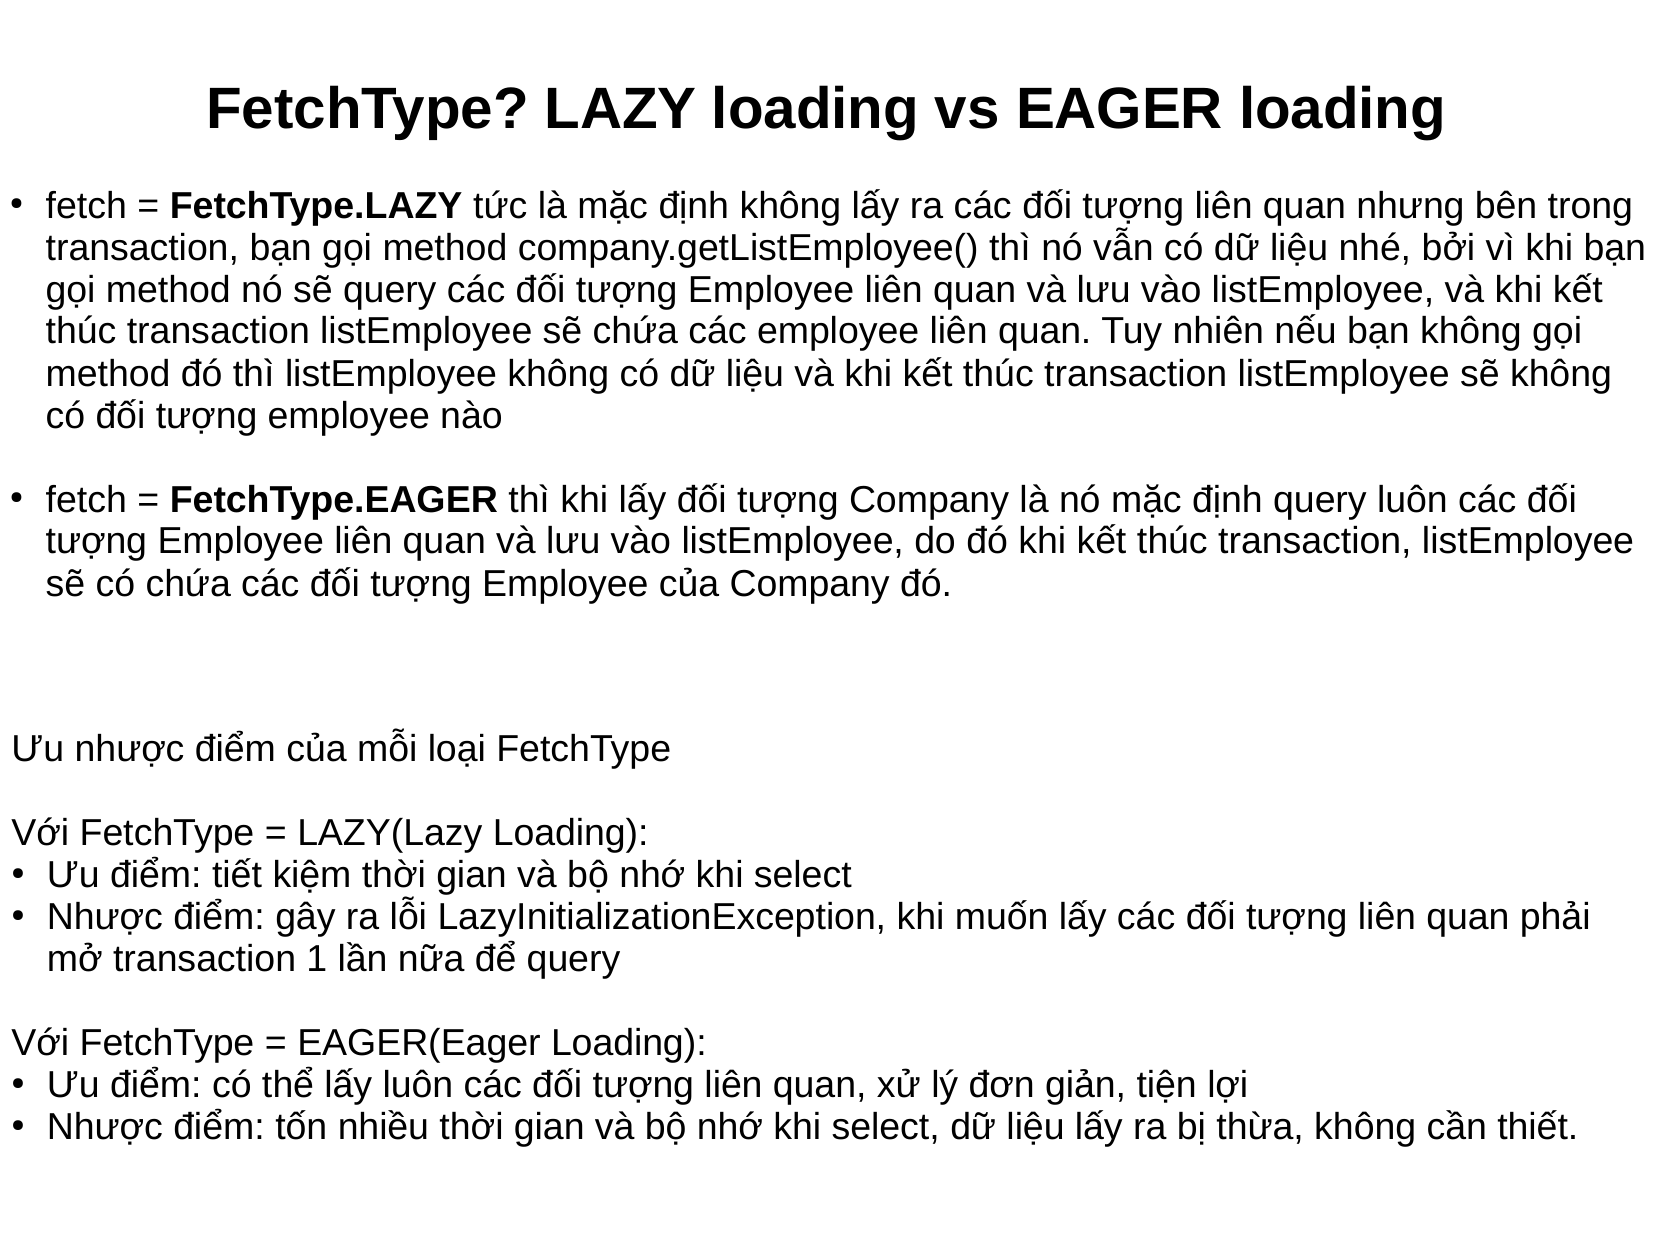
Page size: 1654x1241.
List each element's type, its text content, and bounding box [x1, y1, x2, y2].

text_box Ưu nhược điểm của mỗi loại FetchType Với FetchType = LAZY(Lazy Loading): Ưu điểm: tiết kiệm thời gian và bộ nhớ khi select Nhược điểm: gây ra lỗi LazyInitializationException, khi muốn lấy các đối tượng liên quan phải mở transaction 1 lần nữa để query Với FetchType = EAGER(Eager Loading): Ưu điểm: có thể lấy luôn các đối tượng liên quan, xử lý đơn giản, tiện lợi Nhược điểm: tốn nhiều thời gian và bộ nhớ khi select, dữ liệu lấy ra bị thừa, không cần thiết. [0, 720, 1636, 1156]
title FetchType? LAZY loading vs EAGER loading [82, 30, 1571, 176]
text_box fetch = FetchType.LAZY tức là mặc định không lấy ra các đối tượng liên quan nhưng bên trong transaction, bạn gọi method company.getListEmployee() thì nó vẫn có dữ liệu nhé, bởi vì khi bạn gọi method nó sẽ query các đối tượng Employee liên quan và lưu vào listEmployee, và khi kết thúc transaction listEmployee sẽ chứa các employee liên quan. Tuy nhiên nếu bạn không gọi method đó thì listEmployee không có dữ liệu và khi kết thúc transaction listEmployee sẽ không có đối tượng employee nào fetch = FetchType.EAGER thì khi lấy đối tượng Company là nó mặc định query luôn các đối tượng Employee liên quan và lưu vào listEmployee, do đó khi kết thúc transaction, listEmployee sẽ có chứa các đối tượng Employee của Company đó. [0, 176, 1654, 615]
